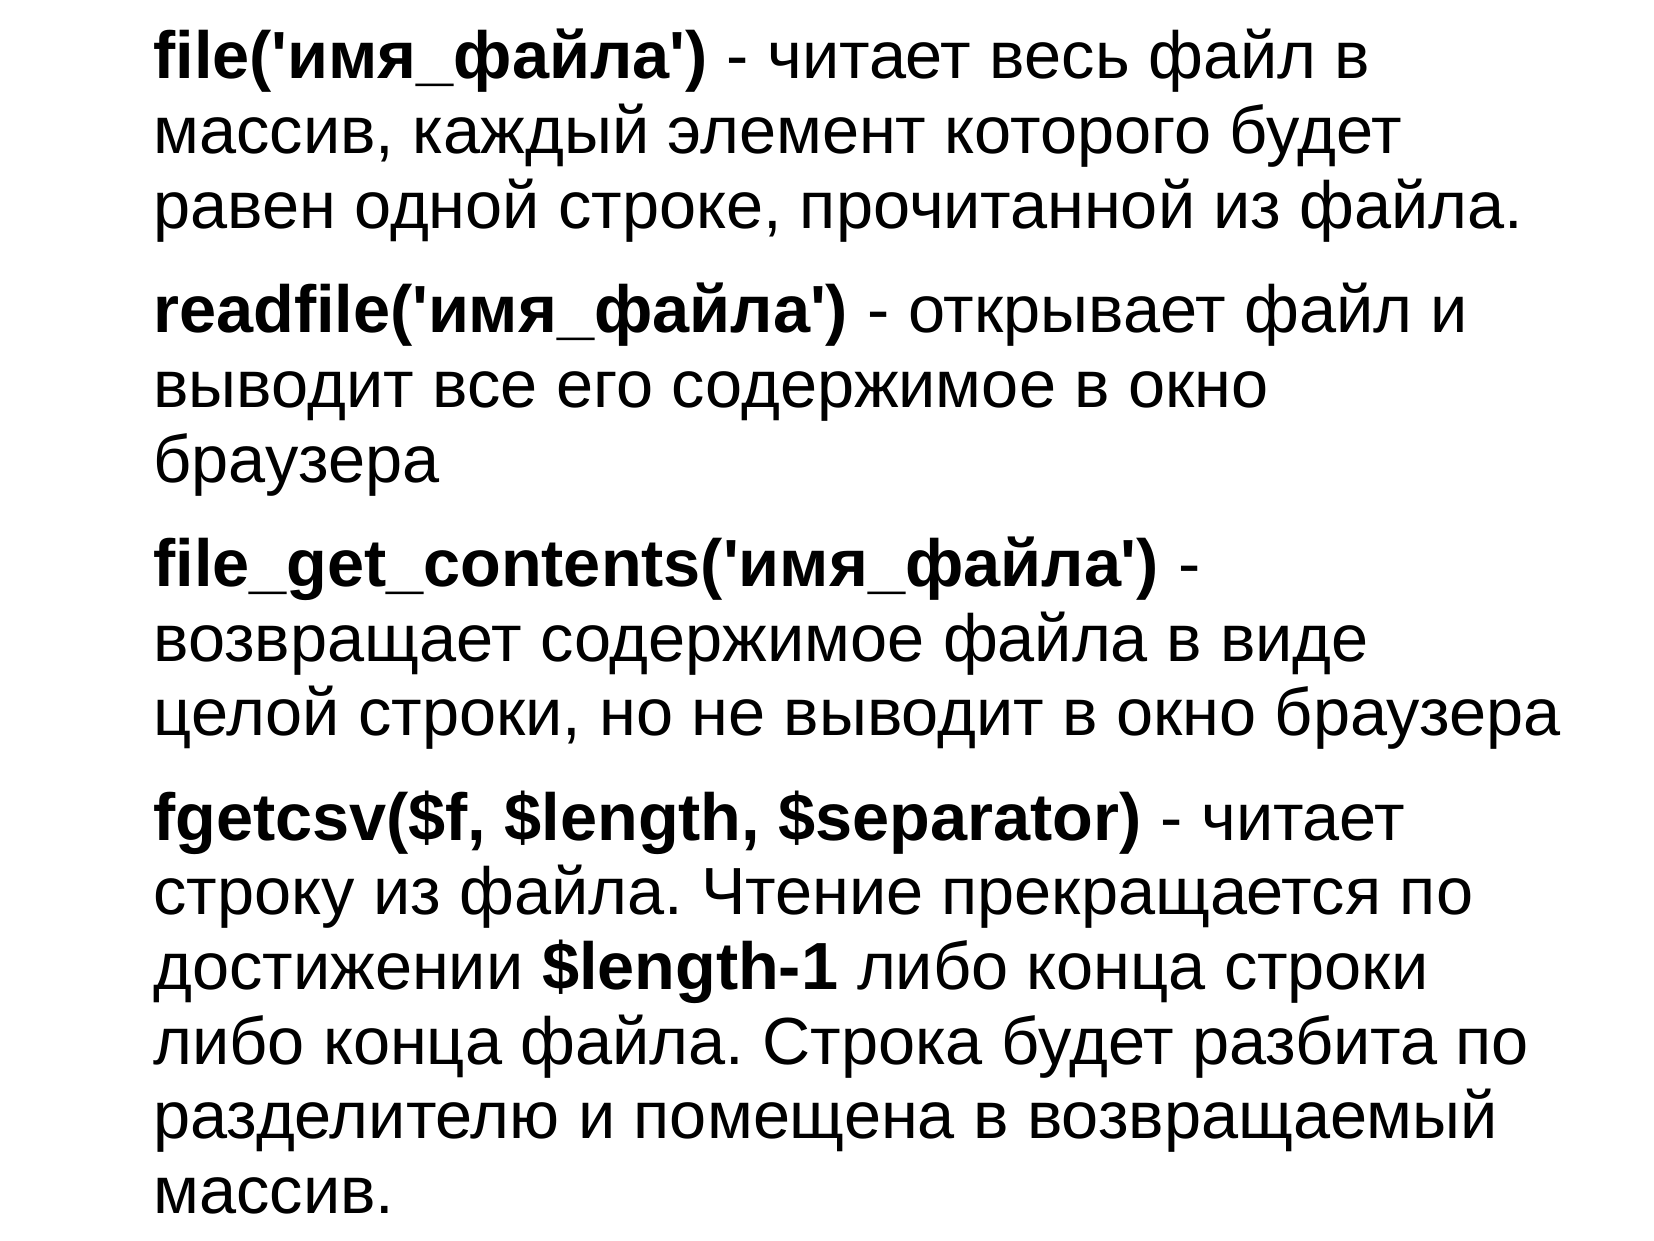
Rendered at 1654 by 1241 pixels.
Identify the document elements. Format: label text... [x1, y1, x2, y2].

list file('имя_файла') - читает весь файл в массив, каждый элемент которого будет равен одной строке, прочитанной из файла. readfile('имя_файла') - открывает файл и выводит все его содержимое в окно браузера file_get_contents('имя_файла') - возвращает содержимое файла в виде целой строки, но не выводит в окно браузера fgetcsv($f, $length, $separator) - читает строку из файла. Чтение прекращается по достижении $length-1 либо конца строки либо конца файла. Строка будет разбита по разделителю и помещена в возвращаемый массив. [82, 18, 1571, 1229]
